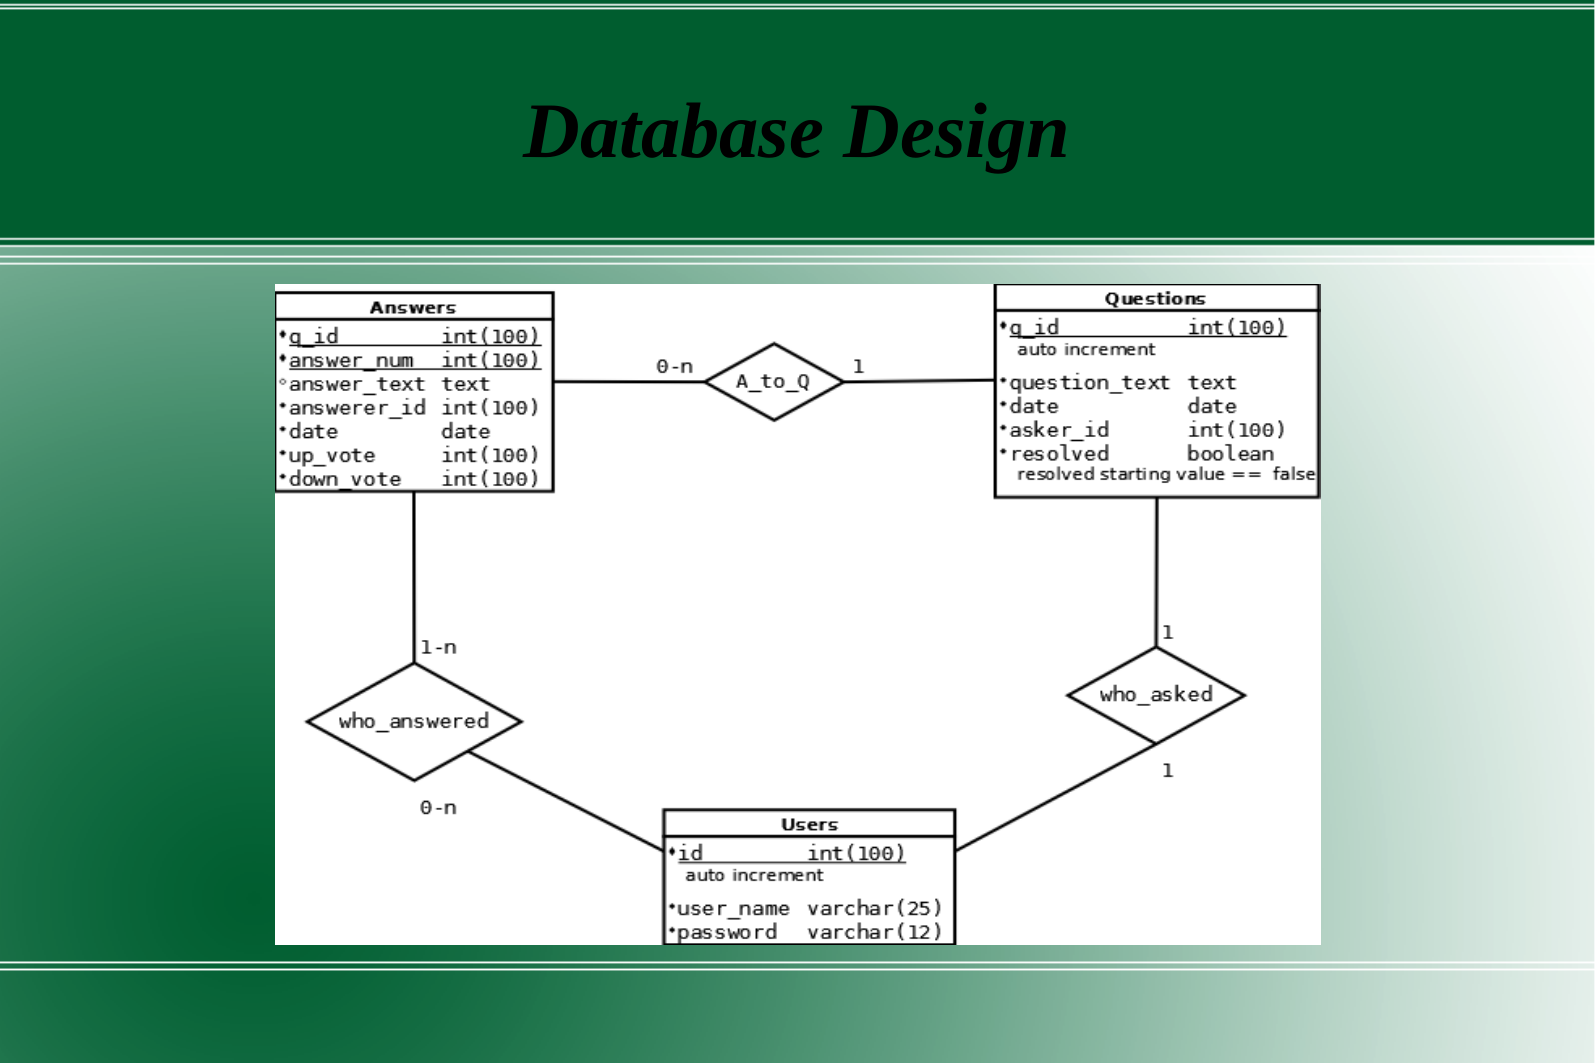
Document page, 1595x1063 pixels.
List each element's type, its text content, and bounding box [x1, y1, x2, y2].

title Database Design [79, 42, 1515, 220]
picture [0, 0, 1595, 1063]
